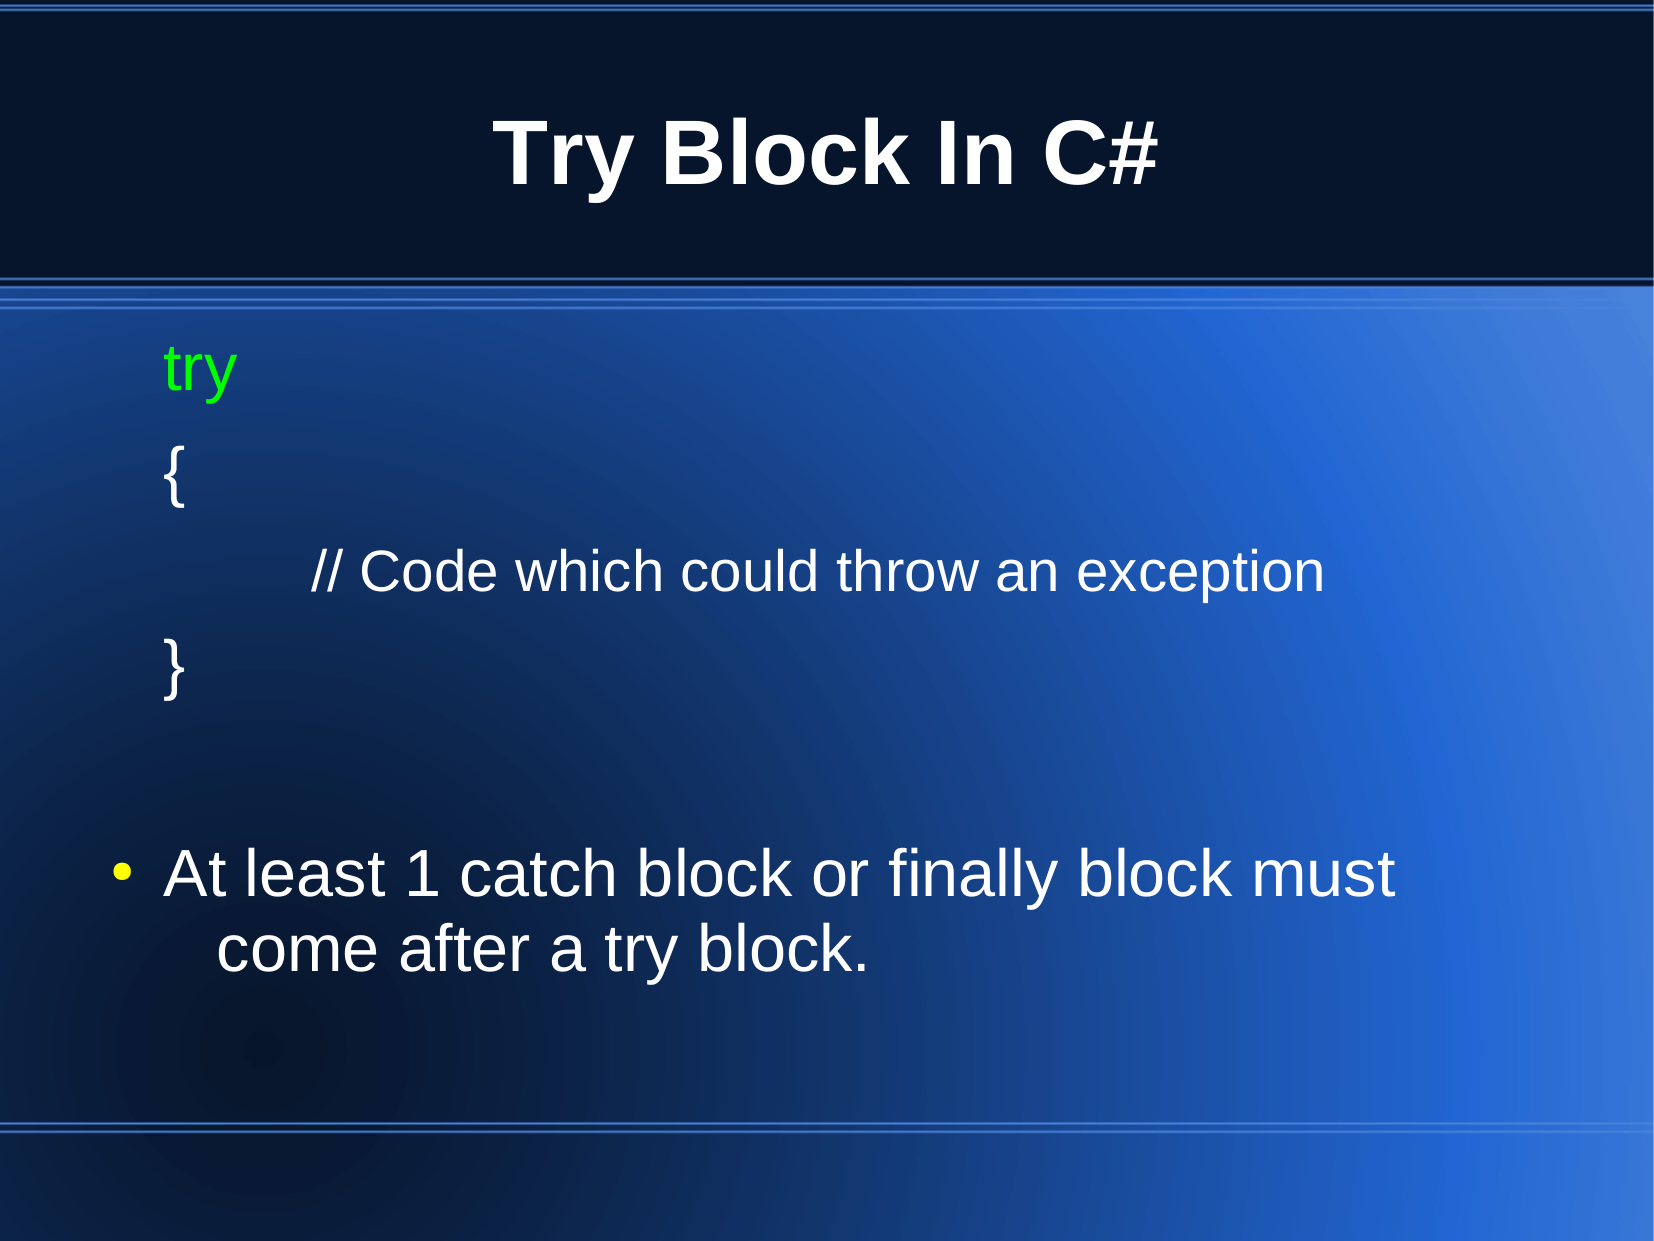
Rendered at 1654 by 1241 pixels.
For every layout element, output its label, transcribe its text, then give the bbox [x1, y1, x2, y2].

picture [0, 0, 1654, 1241]
title Try Block In C# [82, 49, 1571, 257]
list try { // Code which could throw an exception } At least 1 catch block or finally block must come after a try block. [75, 330, 1564, 1149]
